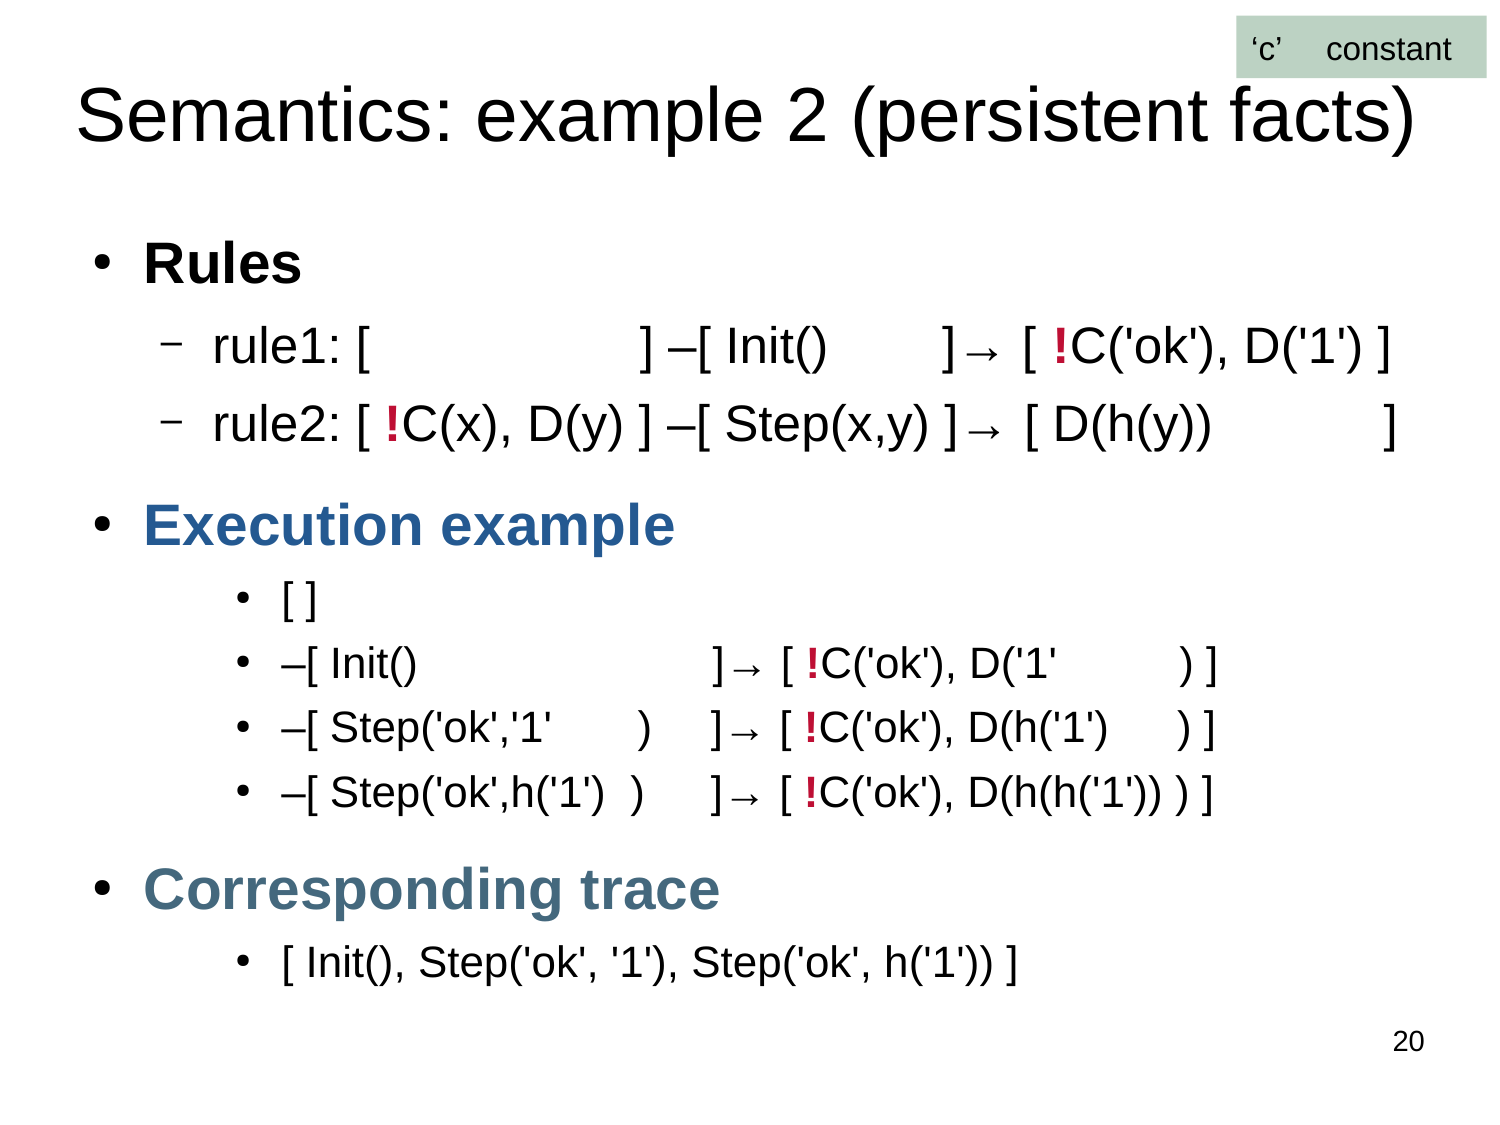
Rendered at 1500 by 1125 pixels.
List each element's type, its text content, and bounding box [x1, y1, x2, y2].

list Rules rule1: [ ] –[ Init() ]→ [ !C('ok'), D('1') ] rule2: [ !C(x), D(y) ] –[ Step(x,y) ]→ [ D(h(y)) ] Execution example [ ] –[ Init() ]→ [ !C('ok'), D('1' ) ] –[ Step('ok','1' ) ]→ [ !C('ok'), D(h('1') ) ] –[ Step('ok',h('1') ) ]→ [ !C('ok'), D(h(h('1')) ) ] Corresponding trace [ Init(), Step('ok', '1'), Step('ok', h('1')) ] [75, 230, 1425, 1014]
title Semantics: example 2 (persistent facts) [75, 44, 1425, 185]
text_box ‘c’ constant [1236, 15, 1487, 79]
